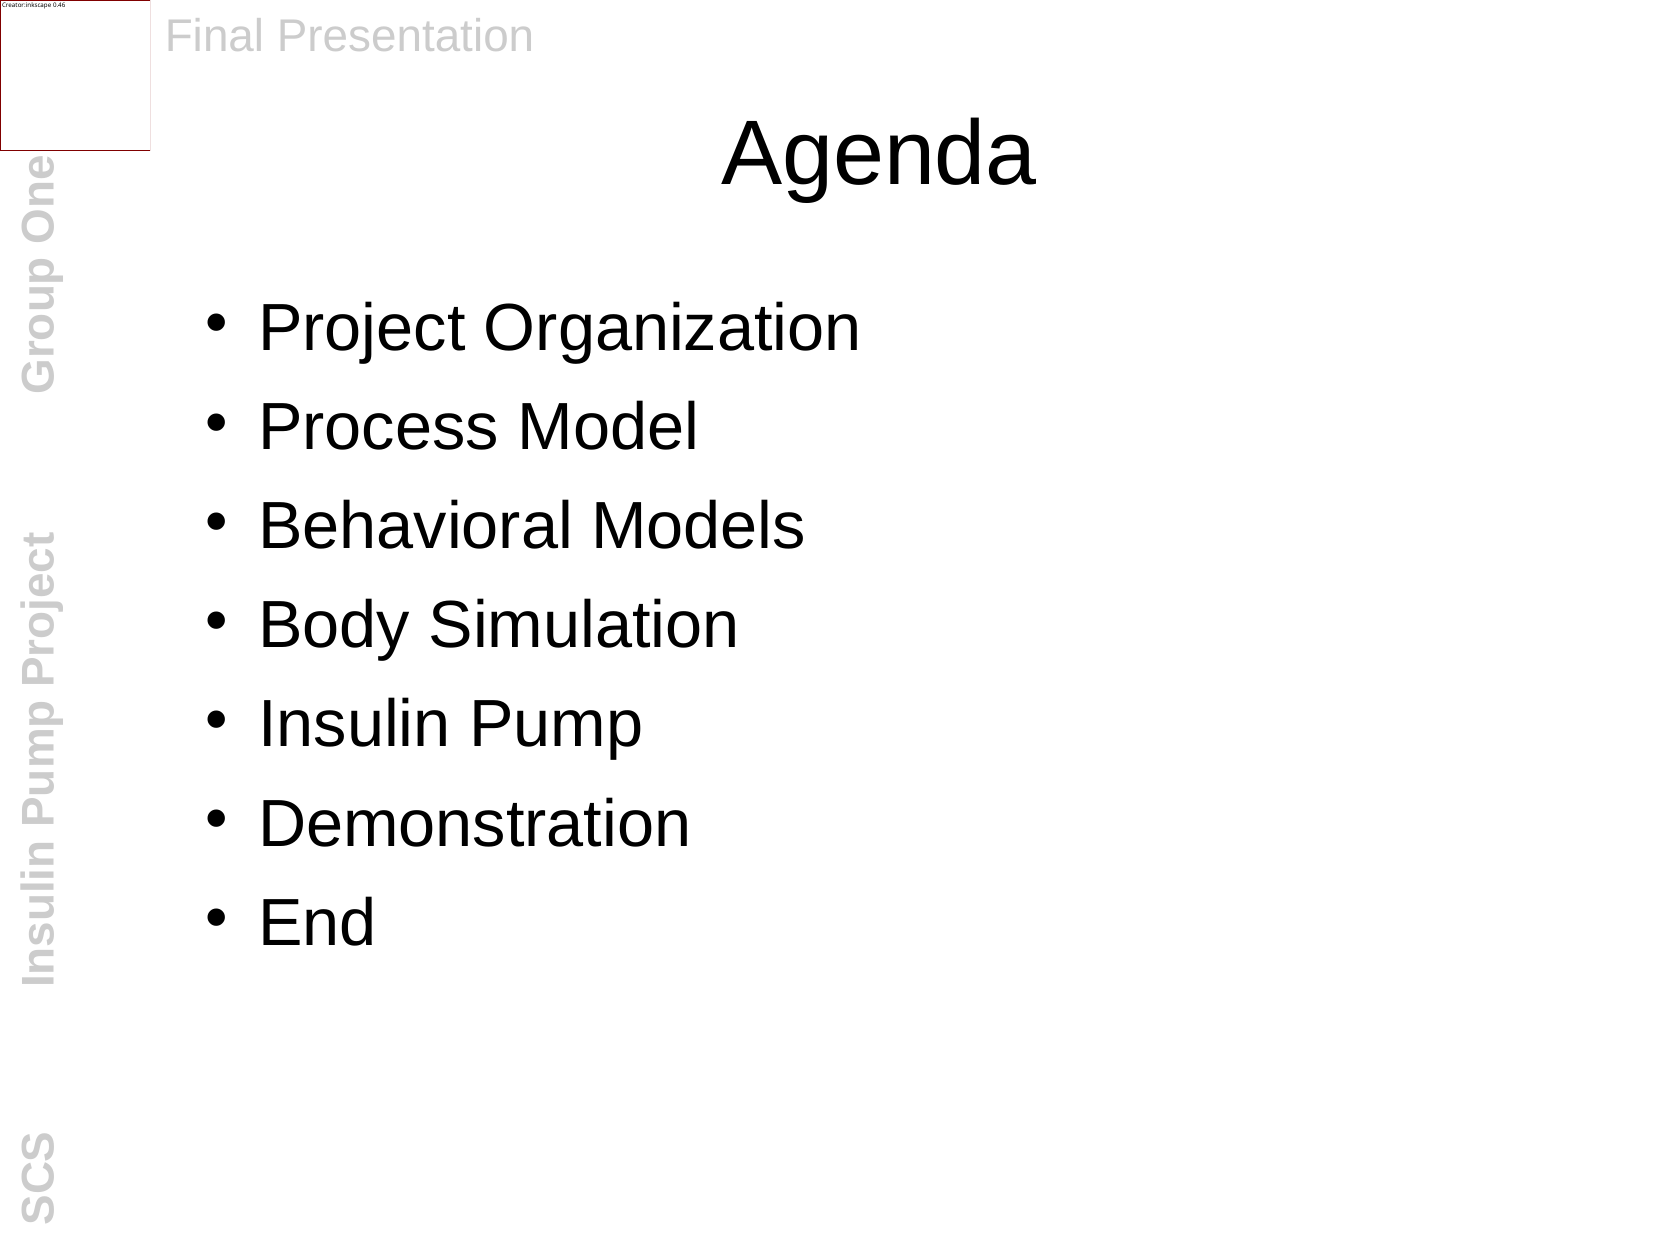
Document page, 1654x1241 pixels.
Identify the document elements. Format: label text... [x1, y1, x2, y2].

title Agenda [187, 49, 1571, 257]
list Project Organization Process Model Behavioral Models Body Simulation Insulin Pump Demonstration End [187, 290, 1571, 1109]
